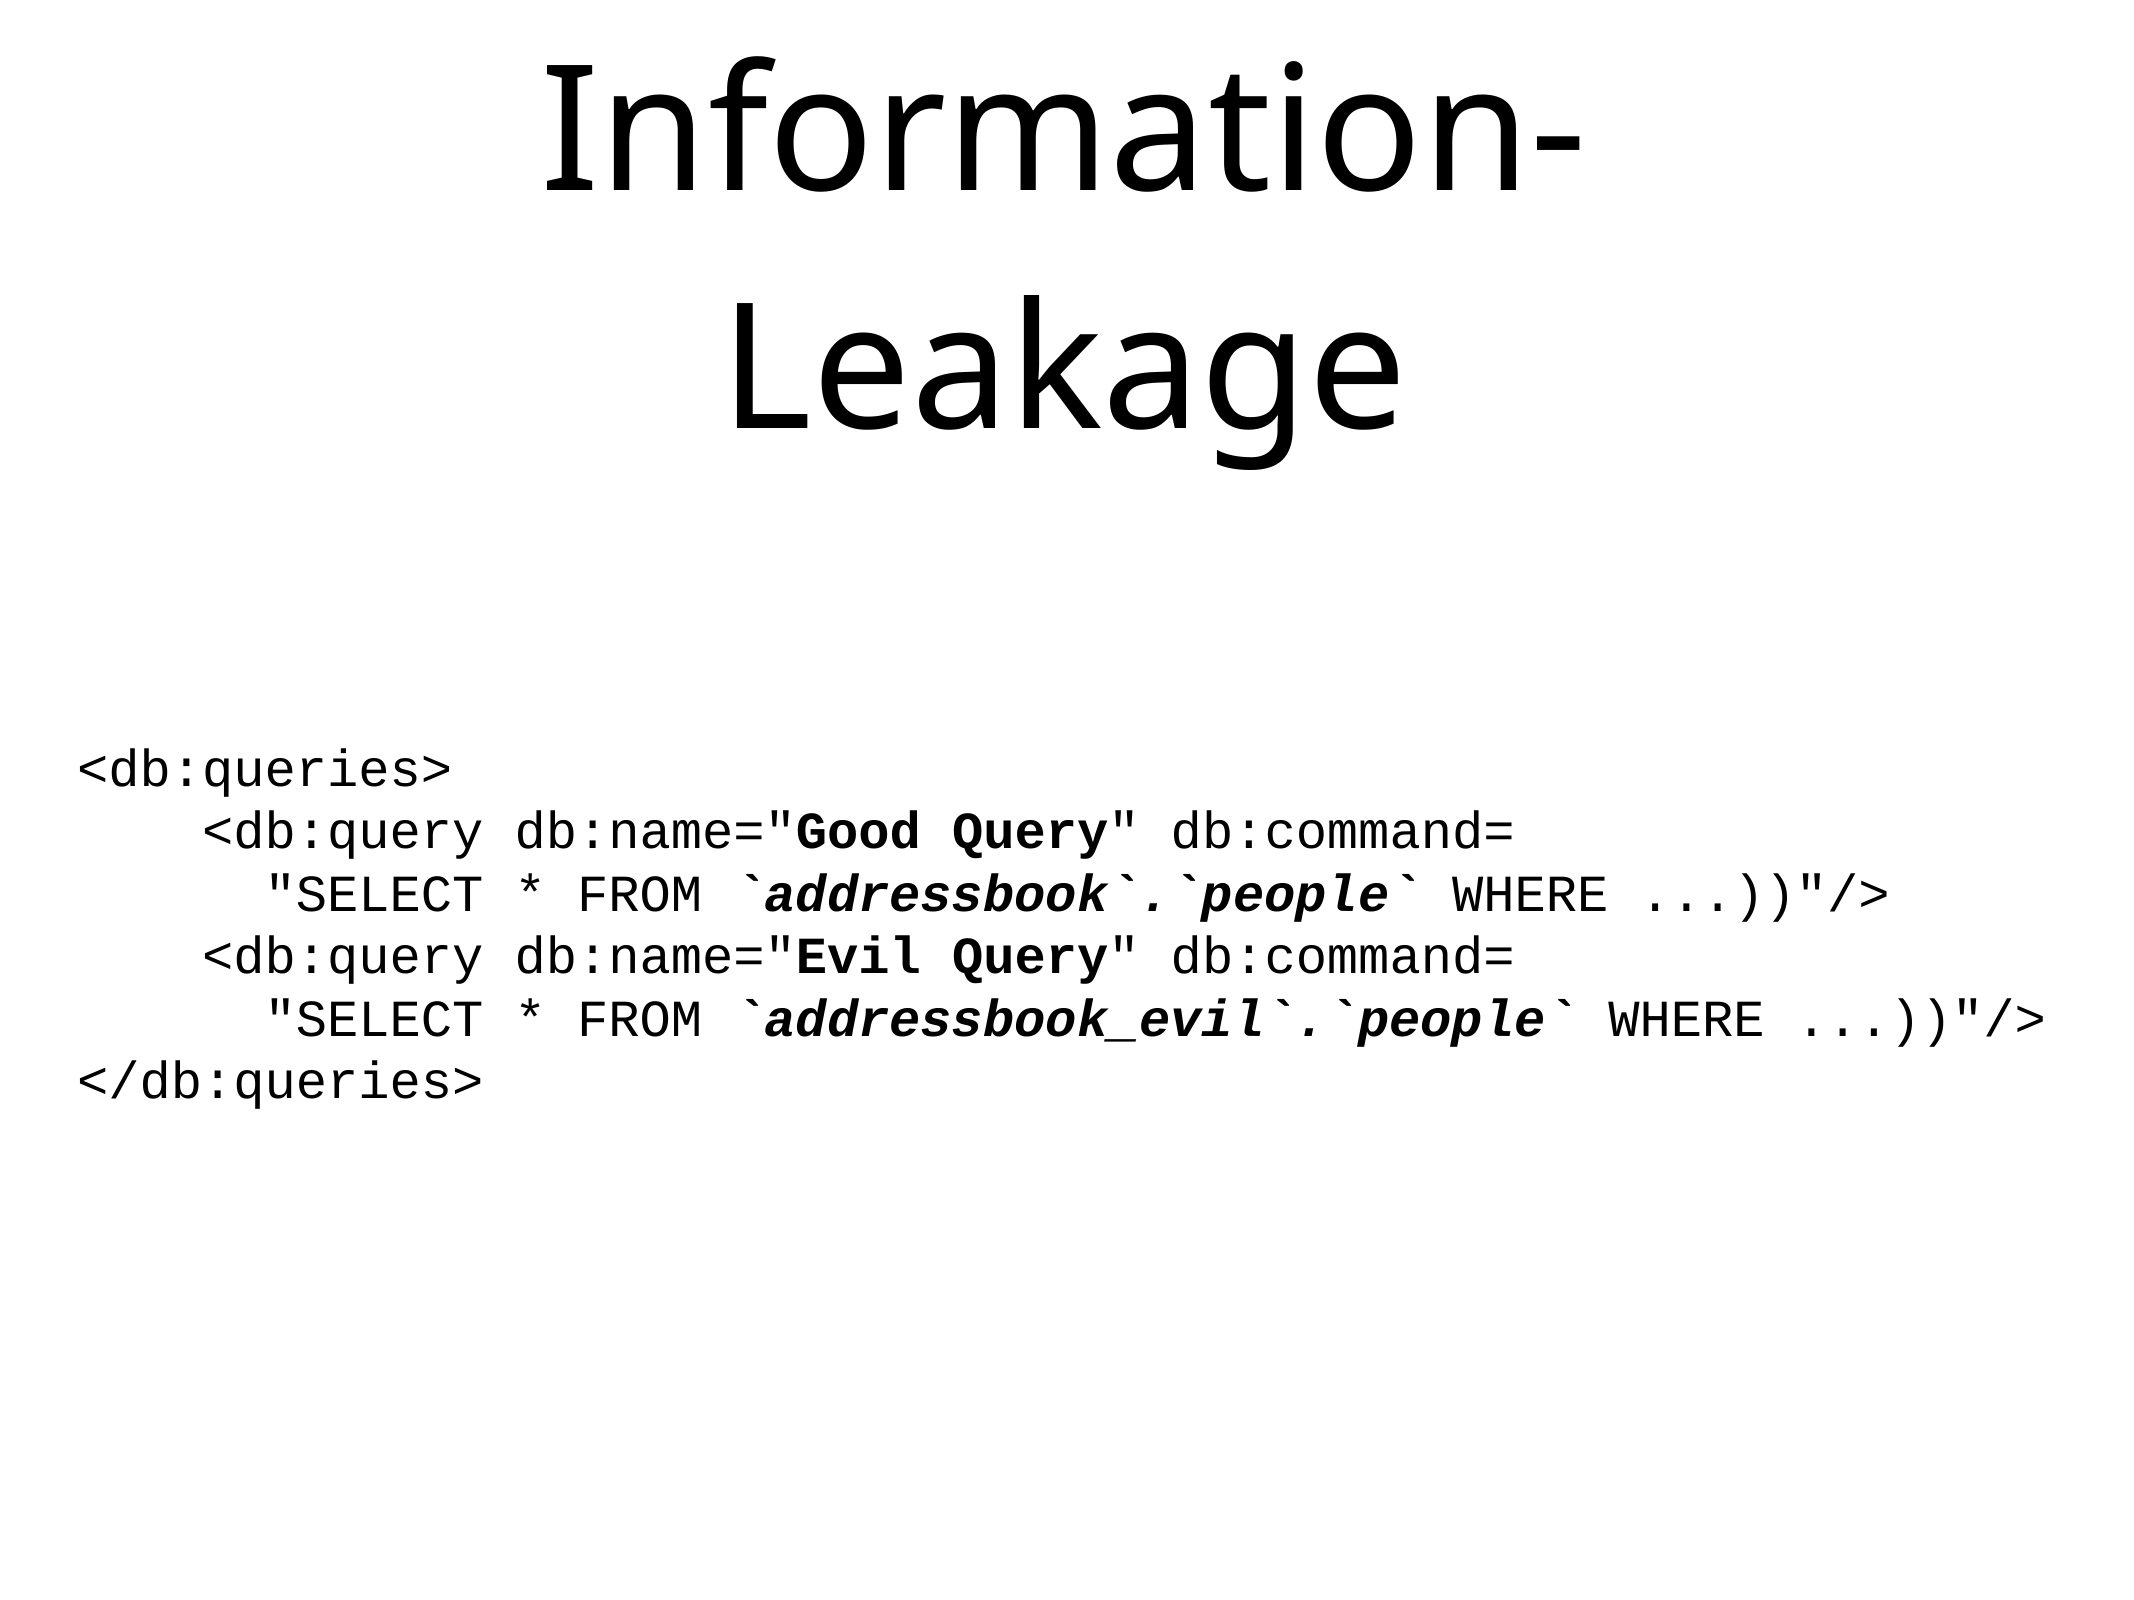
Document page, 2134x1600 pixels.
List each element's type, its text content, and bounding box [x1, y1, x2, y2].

title Information-Leakage [208, 41, 1925, 442]
text_box <db:queries> <db:query db:name="Good Query" db:command= "SELECT * FROM `addressbook`.`people` WHERE ...))"/> <db:query db:name="Evil Query" db:command= "SELECT * FROM `addressbook_evil`.`people` WHERE ...))"/> </db:queries> [77, 694, 2055, 1149]
